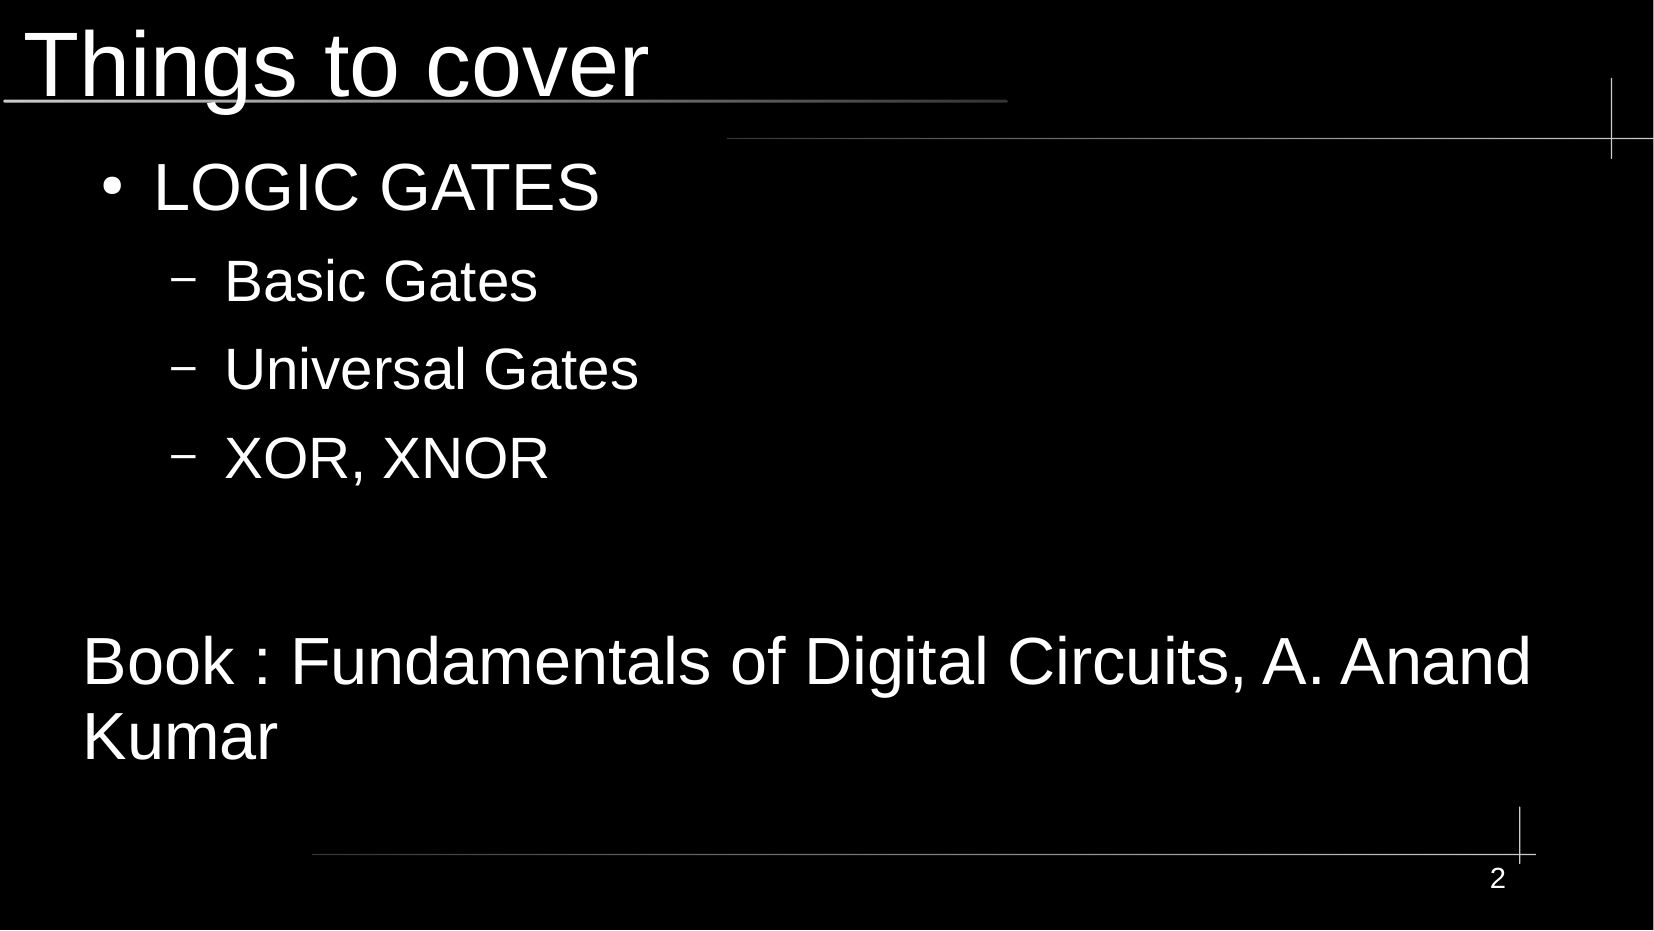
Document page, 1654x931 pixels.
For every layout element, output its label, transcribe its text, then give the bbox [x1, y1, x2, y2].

list LOGIC GATES Basic Gates Universal Gates XOR, XNOR Book : Fundamentals of Digital Circuits, A. Anand Kumar [82, 150, 1571, 826]
title Things to cover [23, 11, 1589, 119]
